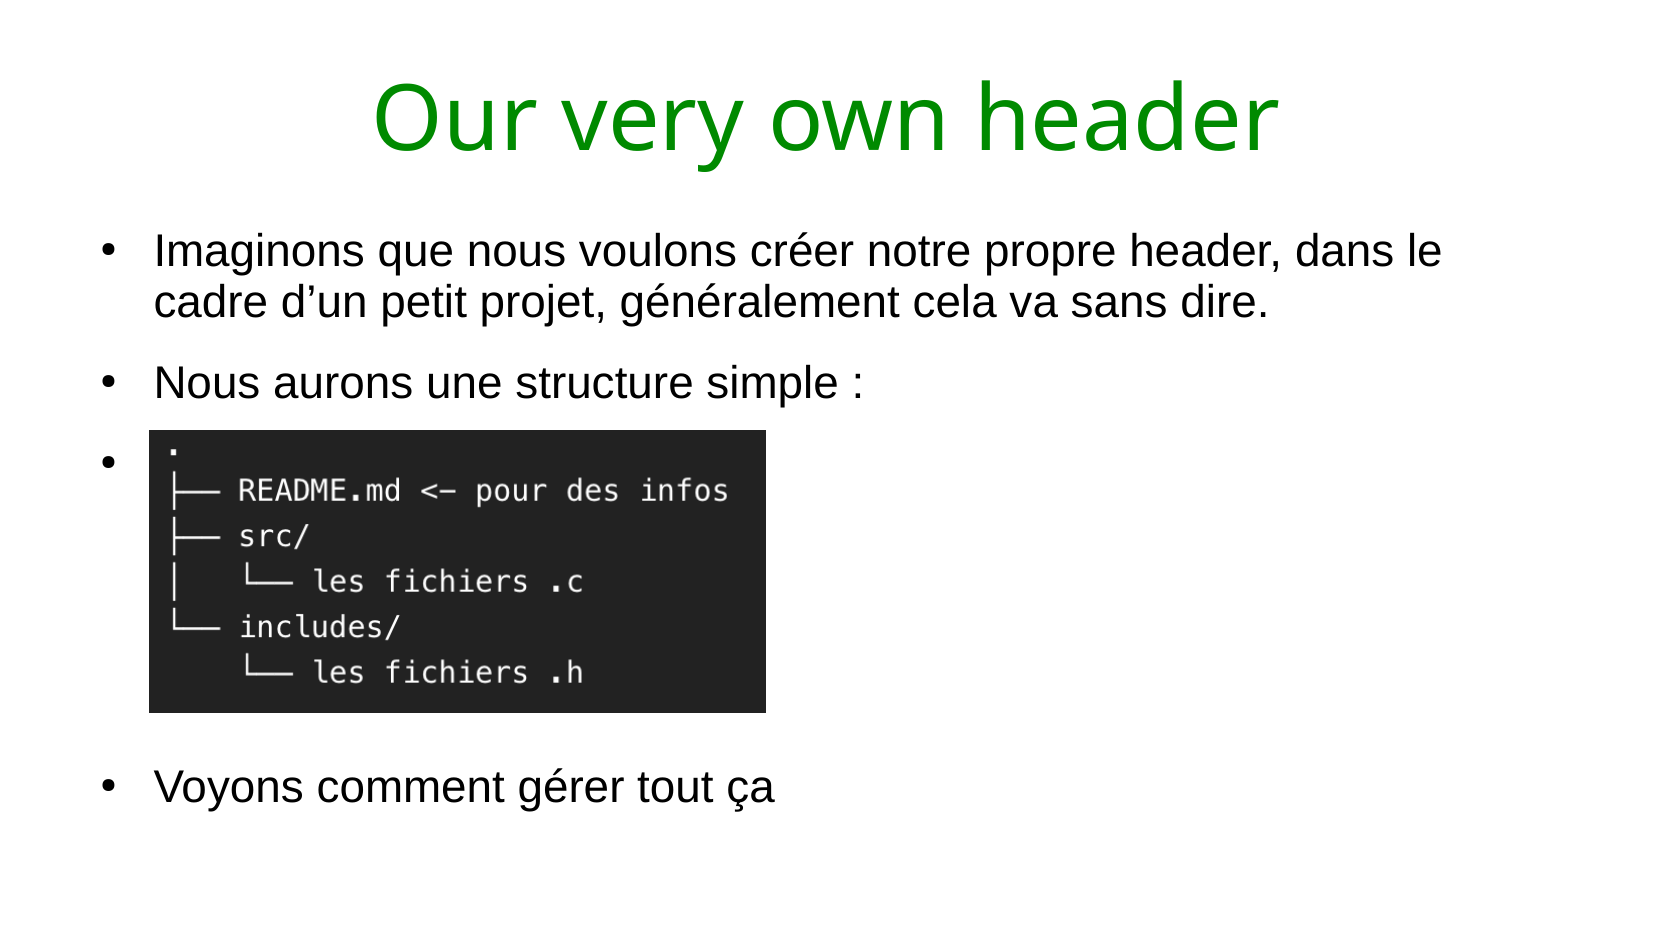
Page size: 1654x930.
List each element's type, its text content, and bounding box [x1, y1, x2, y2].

picture [149, 430, 766, 713]
list Imaginons que nous voulons créer notre propre header, dans le cadre d’un petit projet, généralement cela va sans dire. Nous aurons une structure simple : Voyons comment gérer tout ça [82, 224, 1571, 930]
title Our very own header [82, 37, 1571, 193]
